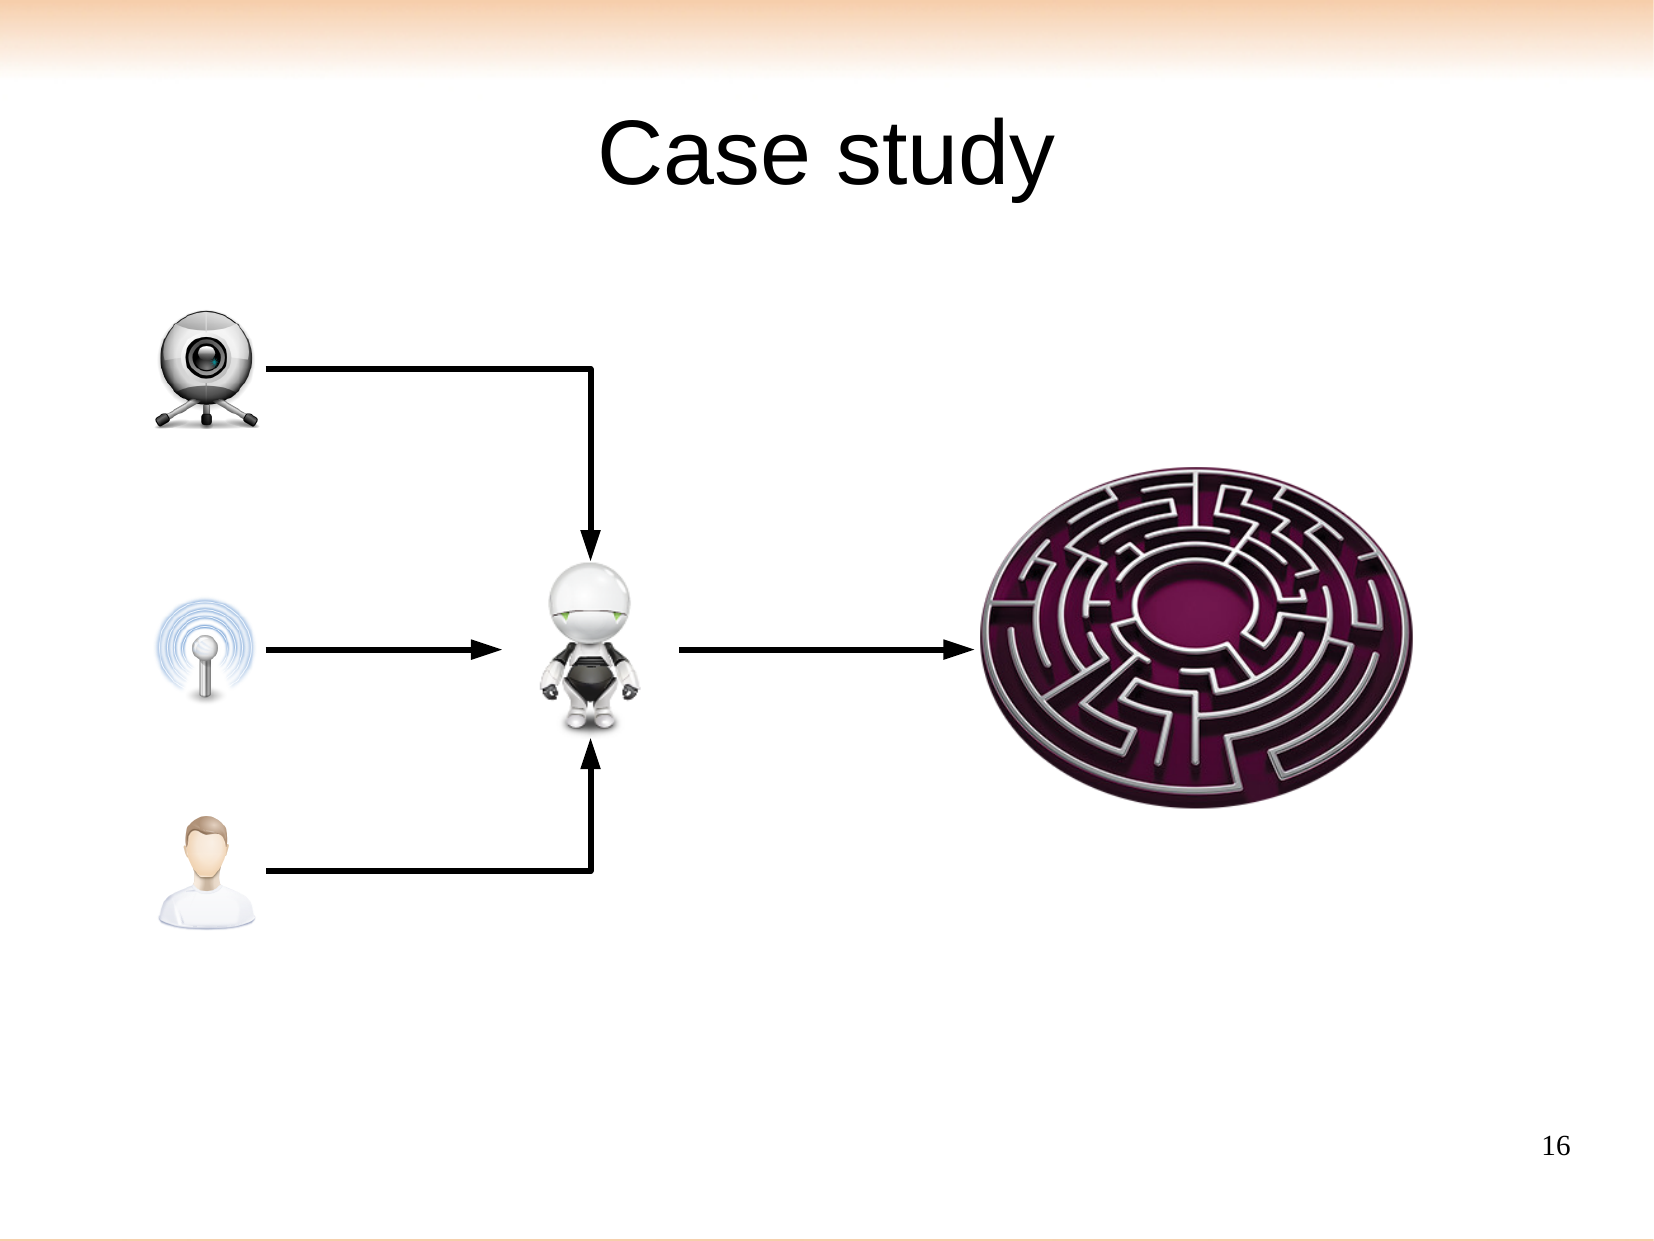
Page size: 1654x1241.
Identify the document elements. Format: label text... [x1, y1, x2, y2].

picture [0, 0, 1654, 1241]
title Case study [82, 49, 1571, 257]
